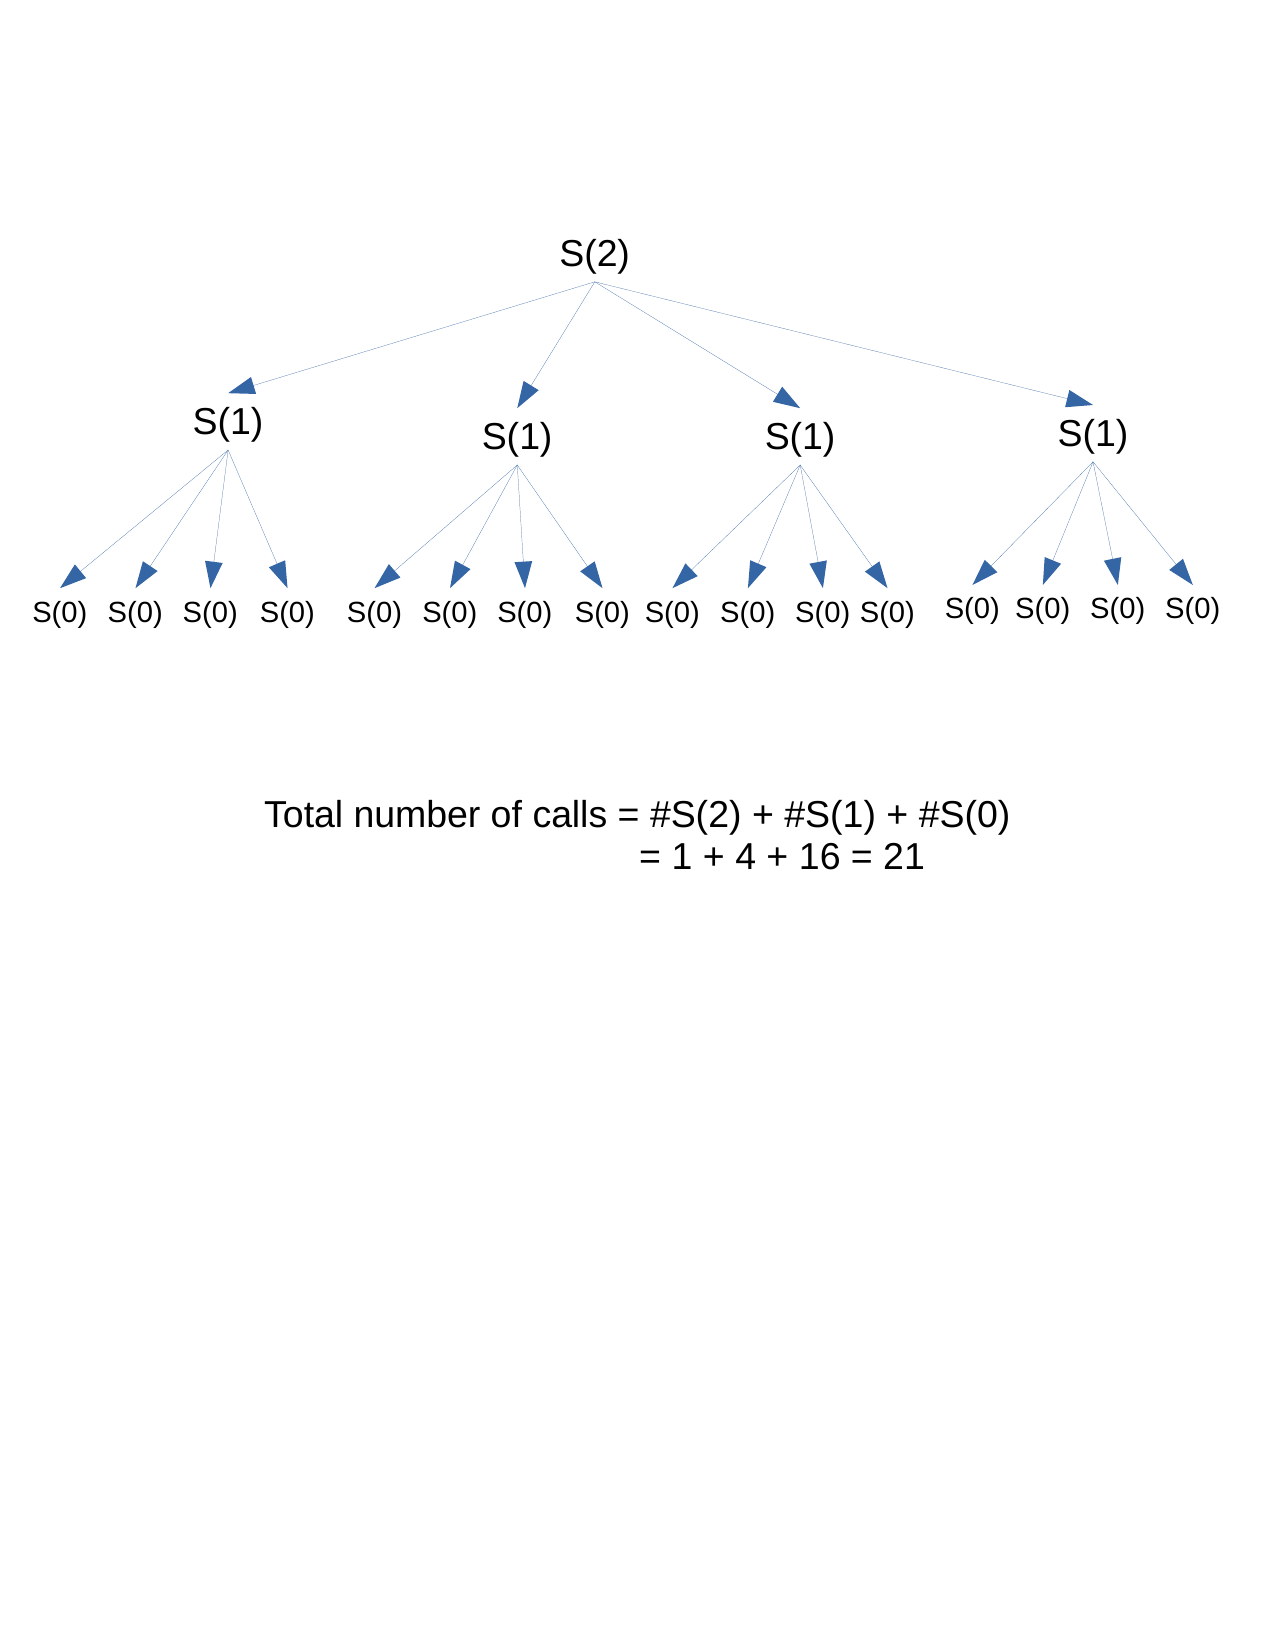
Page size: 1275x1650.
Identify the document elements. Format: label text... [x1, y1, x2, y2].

text_box S(0) [245, 588, 331, 636]
text_box S(0) [845, 588, 931, 636]
text_box S(0) [482, 588, 560, 636]
text_box S(0) [630, 588, 705, 636]
text_box S(2) [544, 225, 646, 282]
text_box S(0) [560, 588, 630, 636]
text_box S(0) [1075, 585, 1150, 633]
text_box S(0) [705, 588, 780, 636]
text_box S(0) [930, 585, 1000, 633]
text_box S(1) [1042, 405, 1144, 462]
text_box S(0) [1000, 585, 1075, 633]
text_box S(0) [168, 588, 245, 636]
text_box S(1) [177, 393, 279, 451]
text_box S(0) [780, 588, 845, 636]
text_box S(0) [17, 588, 93, 636]
text_box Total number of calls = #S(2) + #S(1) + #S(0) = 1 + 4 + 16 = 21 [249, 786, 1026, 886]
text_box S(1) [750, 408, 851, 466]
text_box S(0) [332, 588, 407, 636]
text_box S(0) [407, 588, 482, 636]
text_box S(1) [467, 408, 568, 466]
text_box S(0) [1150, 585, 1236, 633]
text_box S(0) [93, 588, 168, 636]
